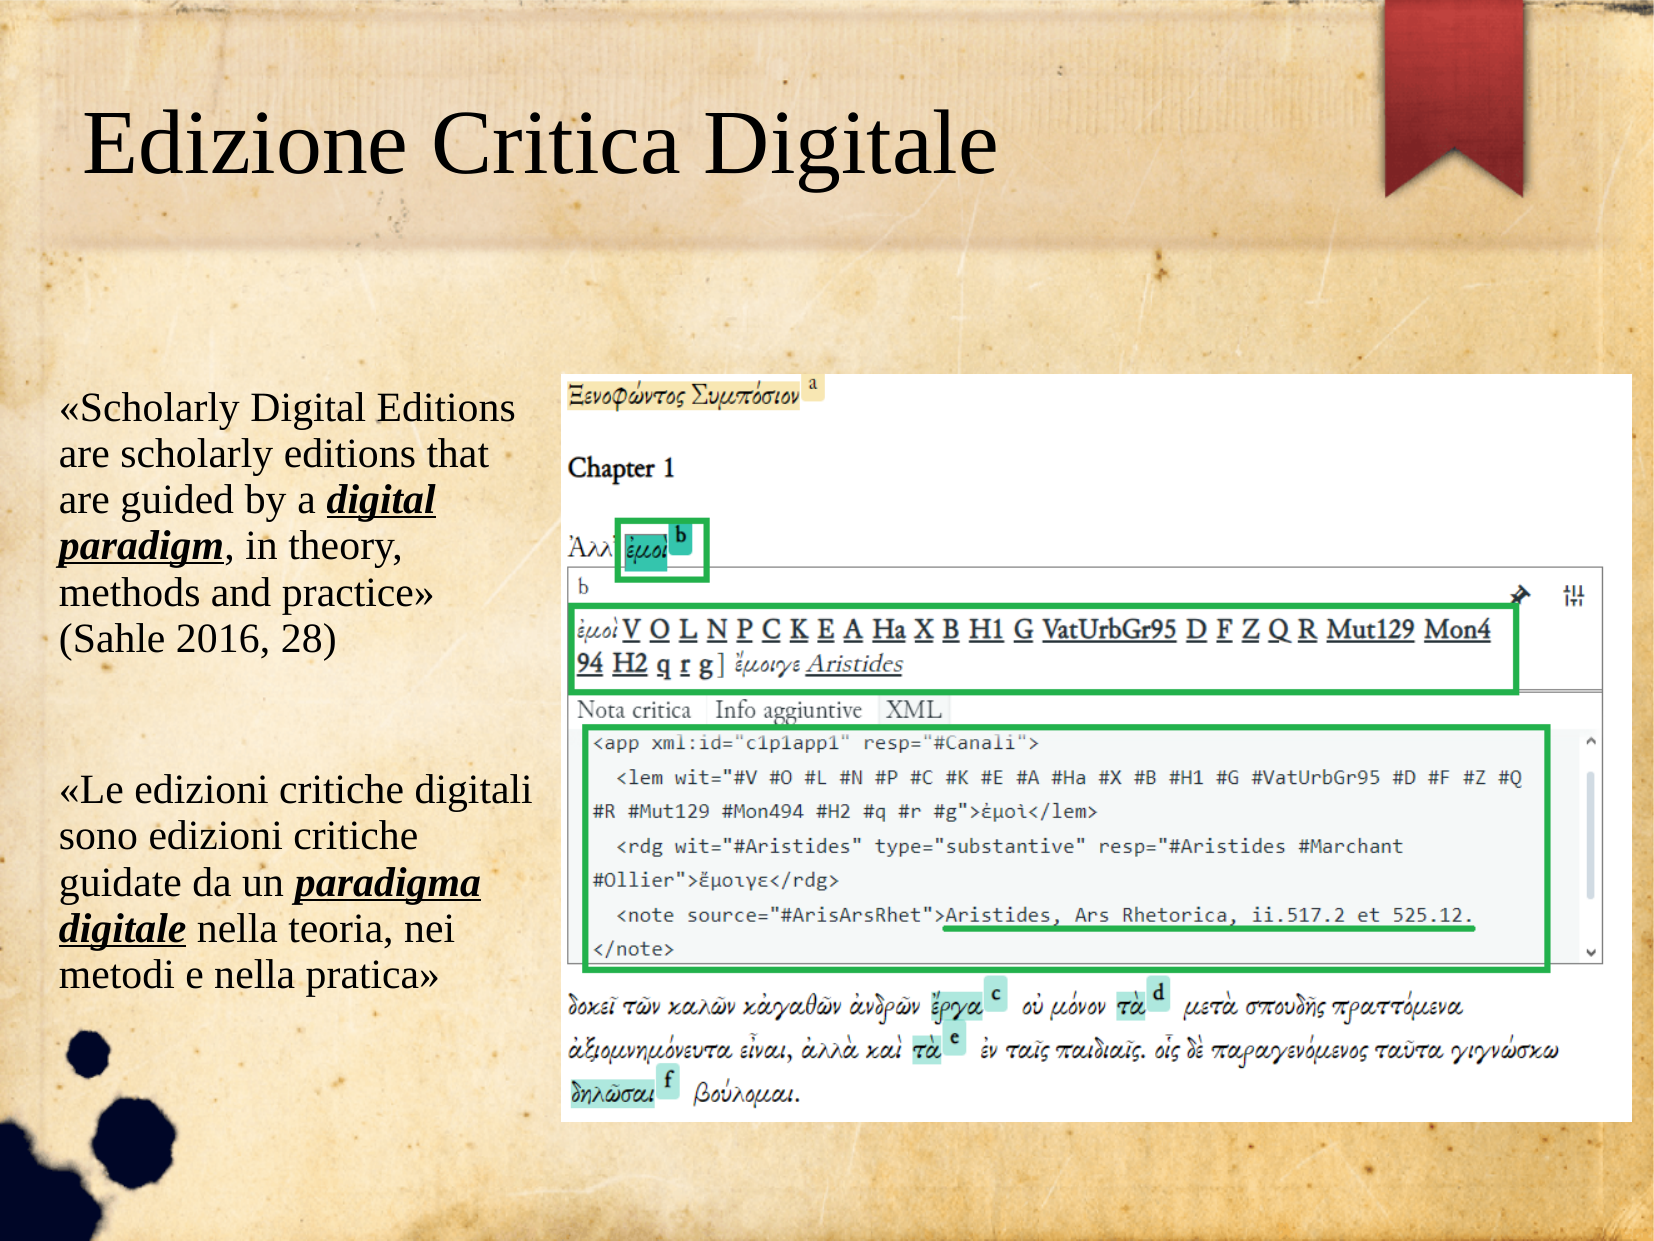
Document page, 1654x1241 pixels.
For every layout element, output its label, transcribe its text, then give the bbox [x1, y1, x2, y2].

picture [0, 0, 1654, 1241]
list «Scholarly Digital Editions are scholarly editions that are guided by a digital paradigm, in theory, methods and practice» (Sahle 2016, 28) «Le edizioni critiche digitali sono edizioni critiche guidate da un paradigma digitale nella teoria, nei metodi e nella pratica» [59, 383, 540, 1104]
title Edizione Critica Digitale [82, 49, 1347, 237]
